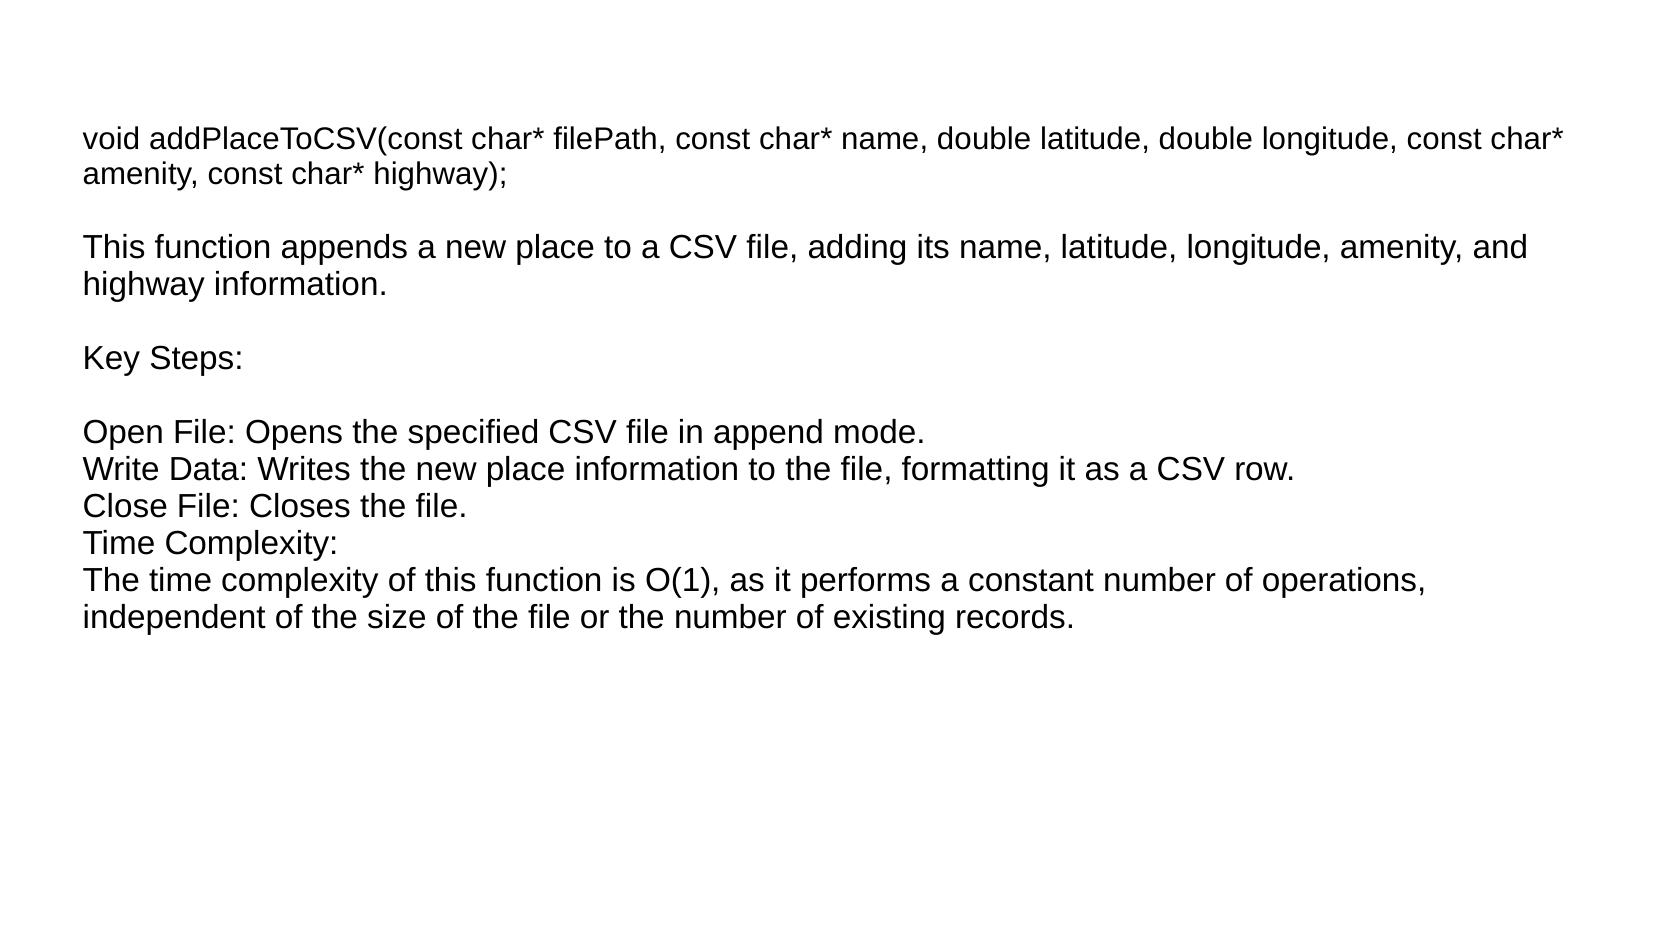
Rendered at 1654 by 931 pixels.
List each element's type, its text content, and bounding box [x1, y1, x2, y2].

subtitle void addPlaceToCSV(const char* filePath, const char* name, double latitude, double longitude, const char* amenity, const char* highway); This function appends a new place to a CSV file, adding its name, latitude, longitude, amenity, and highway information. Key Steps: Open File: Opens the specified CSV file in append mode. Write Data: Writes the new place information to the file, formatting it as a CSV row. Close File: Closes the file. Time Complexity: The time complexity of this function is O(1), as it performs a constant number of operations, independent of the size of the file or the number of existing records. [82, 37, 1571, 757]
